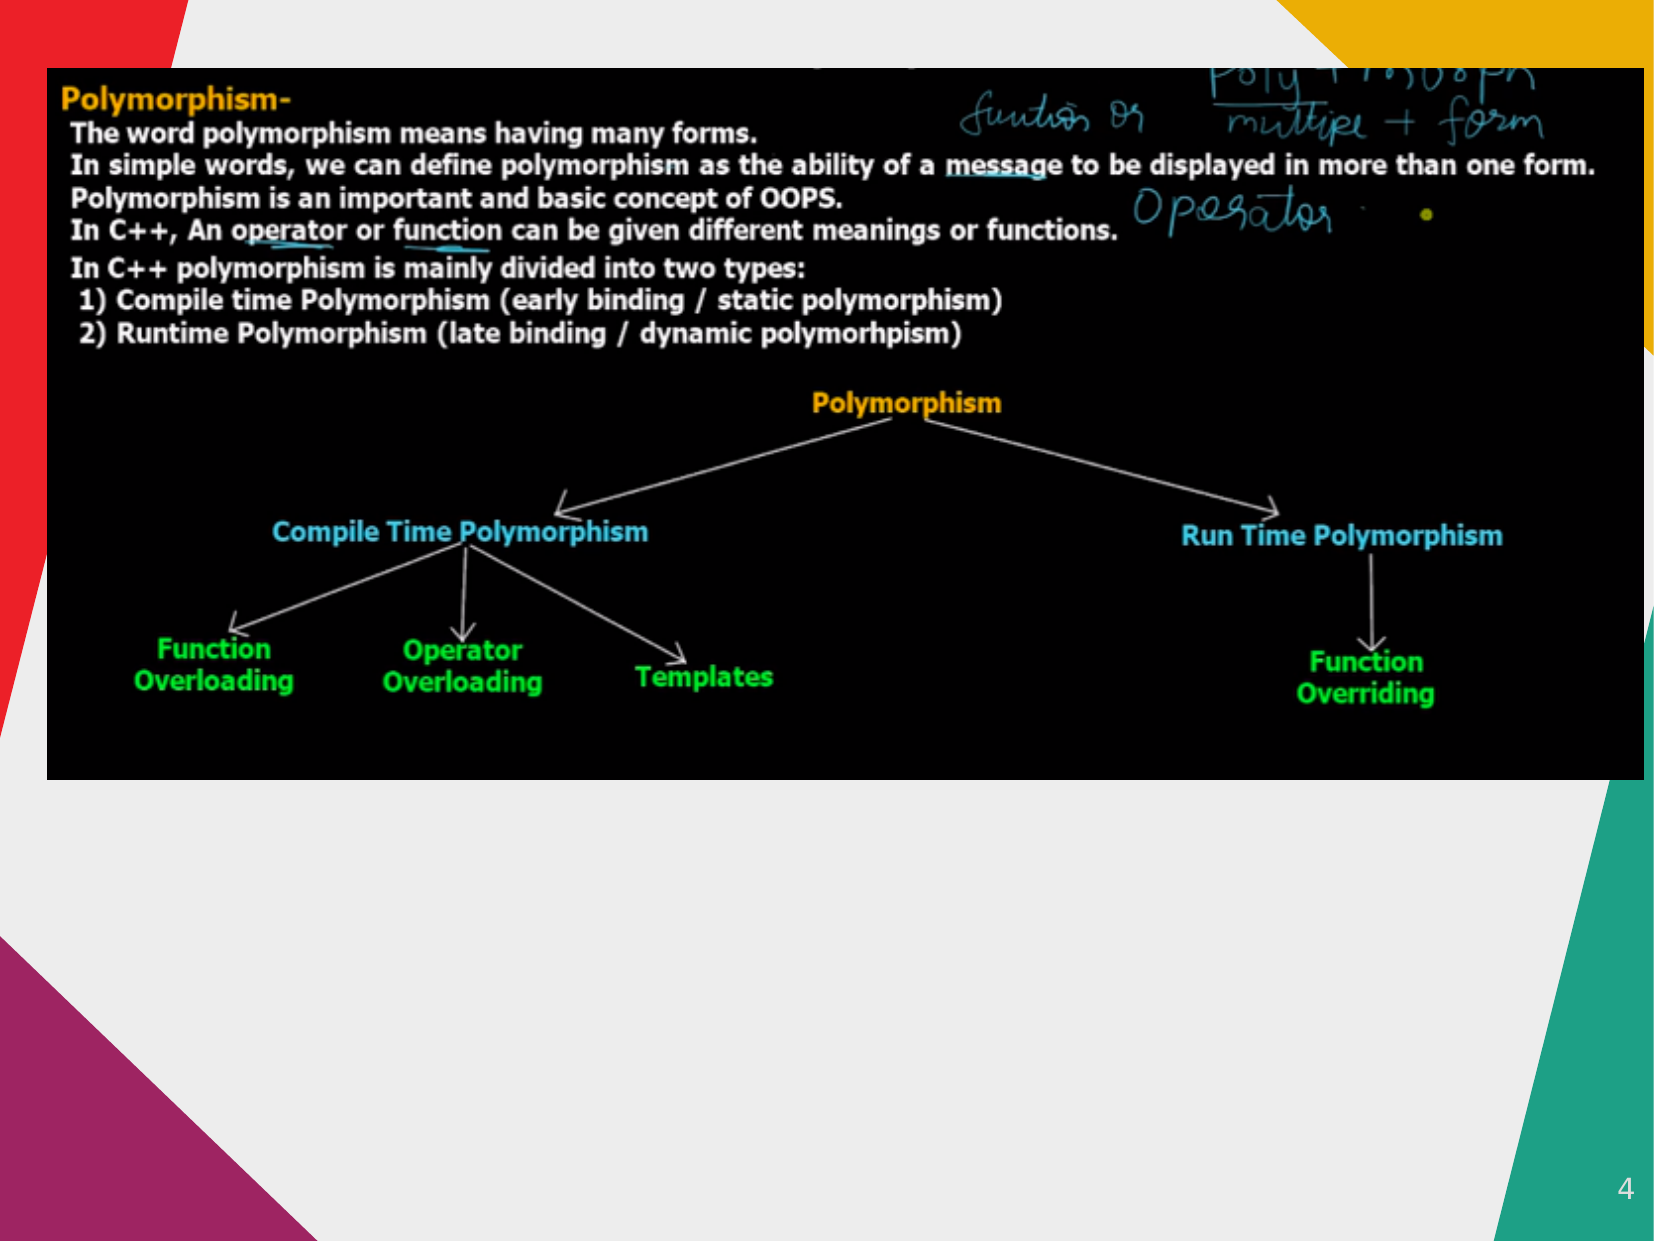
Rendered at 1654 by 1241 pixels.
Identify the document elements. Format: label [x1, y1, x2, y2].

picture [47, 68, 1644, 780]
